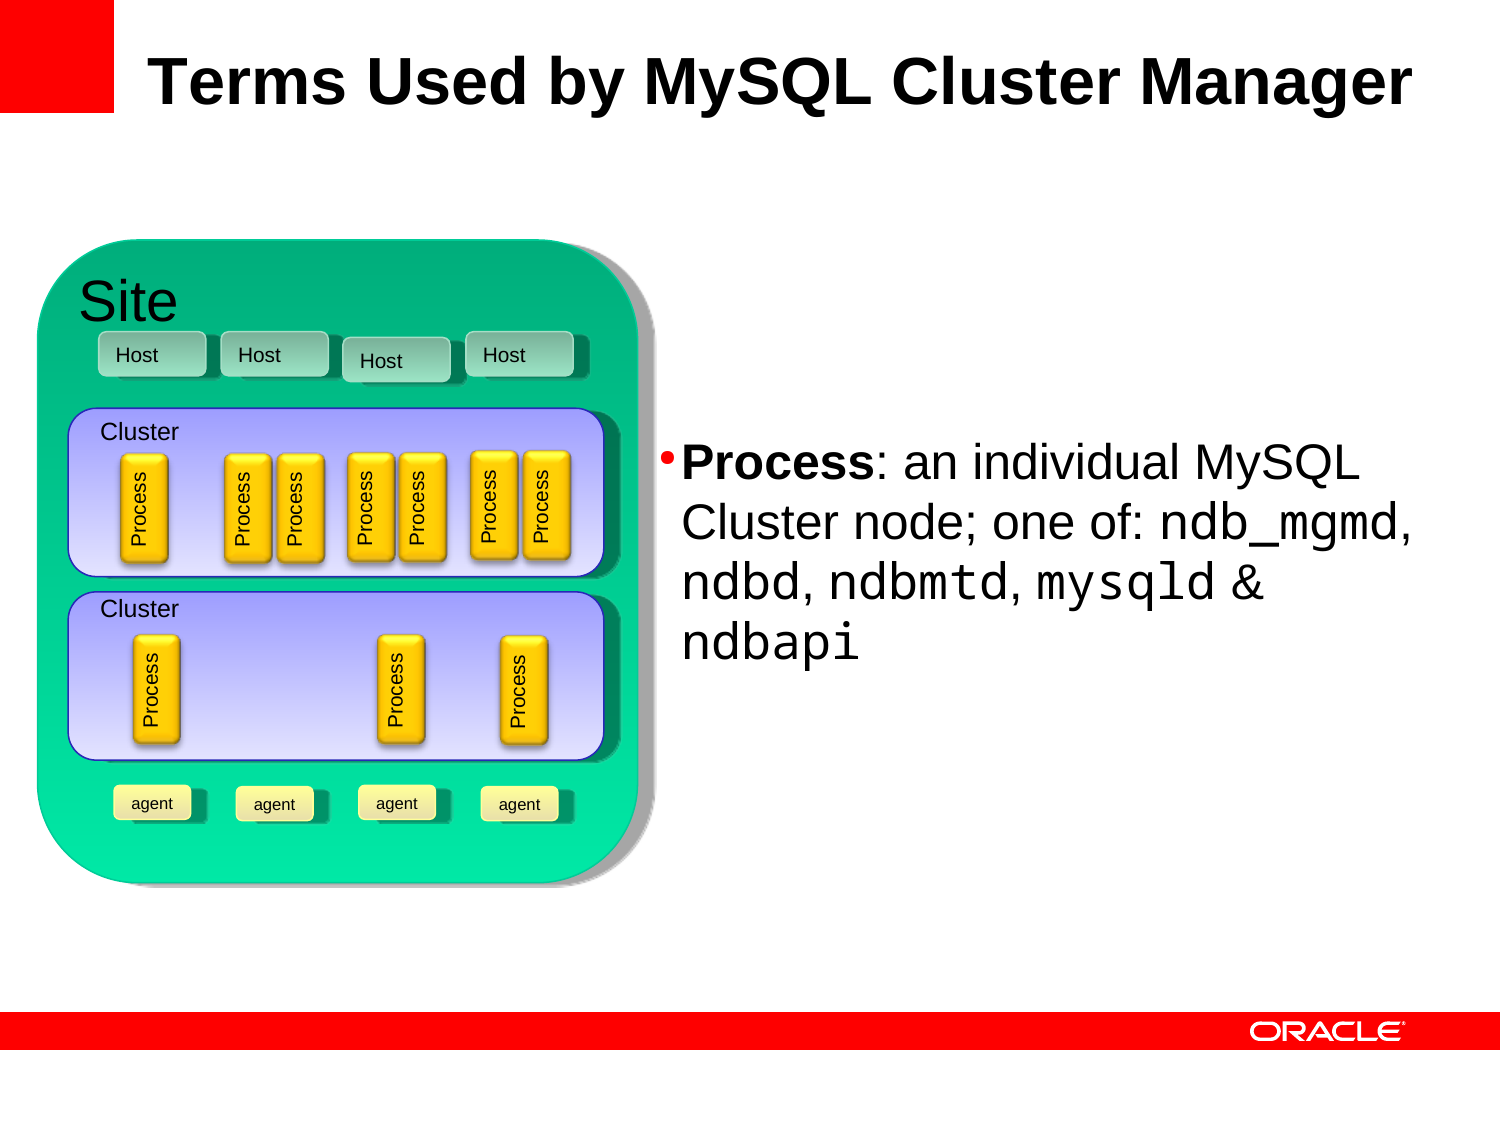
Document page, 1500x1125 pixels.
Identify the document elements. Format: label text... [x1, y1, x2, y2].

text_box Host [98, 331, 206, 376]
text_box [40, 242, 636, 875]
text_box Cluster [85, 584, 195, 631]
text_box agent [358, 785, 436, 820]
text_box Host [466, 331, 574, 376]
text_box Process [343, 455, 385, 561]
picture [366, 628, 437, 760]
text_box agent [481, 786, 558, 821]
text_box Process [221, 457, 262, 563]
picture [213, 446, 458, 579]
picture [0, 0, 114, 113]
text_box agent [236, 786, 313, 821]
picture [0, 1012, 1500, 1050]
picture [122, 631, 192, 760]
picture [109, 448, 180, 579]
text_box Process [519, 454, 560, 560]
text_box Host [221, 331, 329, 376]
text_box agent [114, 785, 191, 820]
picture [459, 444, 582, 576]
text_box Process [273, 457, 314, 563]
text_box Process [467, 454, 508, 560]
text_box Process [374, 638, 415, 744]
text_box Process [496, 639, 538, 745]
picture [489, 629, 560, 761]
text_box Process: an individual MySQL Cluster node; one of: ndb_mgmd, ndbd, ndbmtd, mysqld & ndbapi [643, 422, 1432, 677]
text_box Host [342, 337, 451, 382]
text_box Process [129, 638, 170, 744]
text_box Site [64, 255, 195, 341]
title Terms Used by MySQL Cluster Manager [147, 8, 1426, 119]
text_box Cluster [85, 408, 195, 454]
text_box Process [117, 457, 158, 563]
text_box Process [395, 455, 437, 561]
